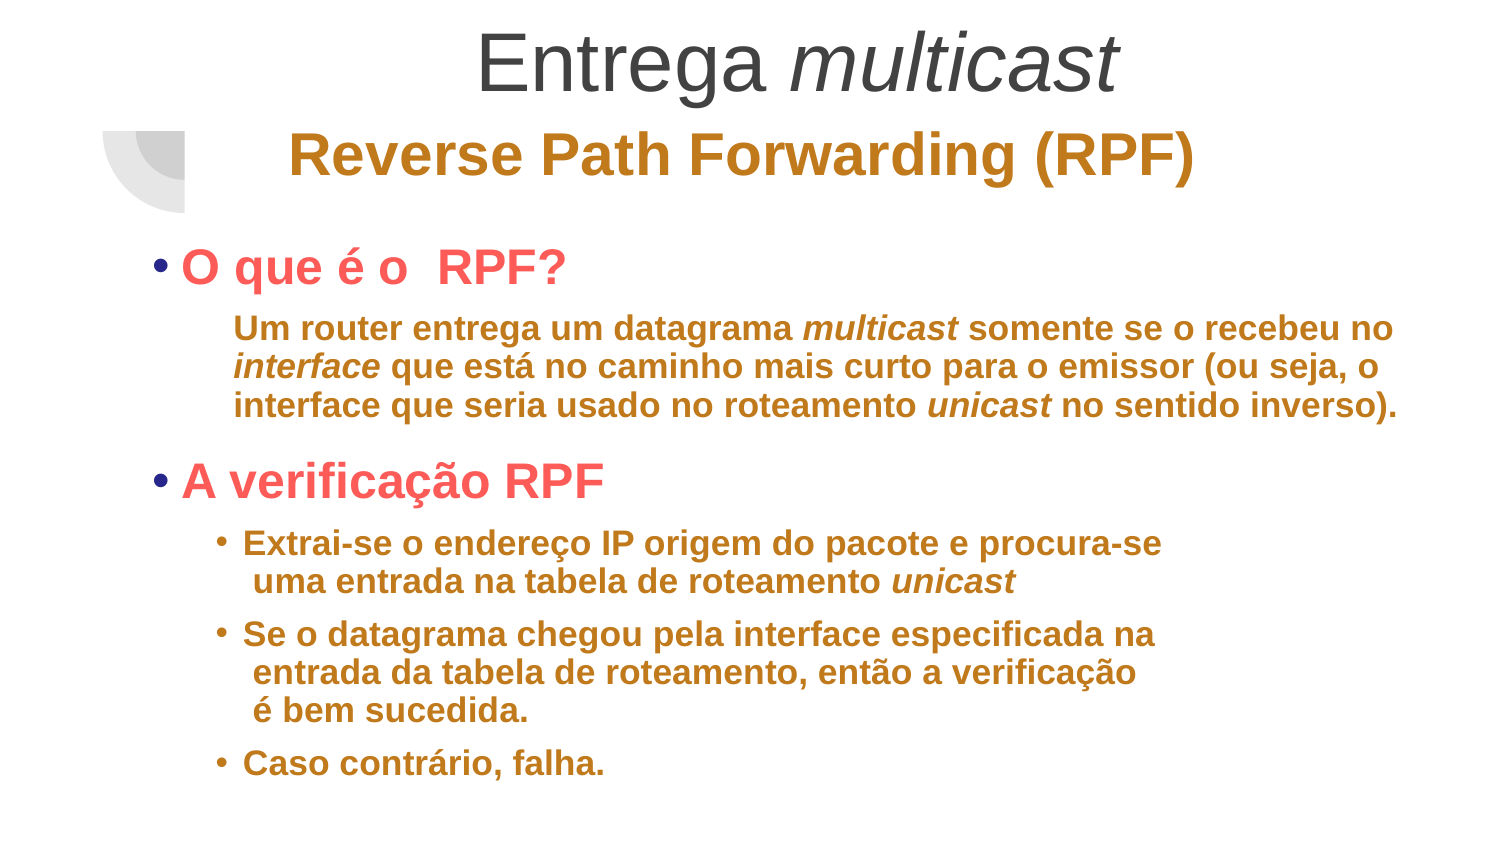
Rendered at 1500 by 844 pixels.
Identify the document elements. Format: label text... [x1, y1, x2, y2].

text_box O que é o RPF? Um router entrega um datagrama multicast somente se o recebeu no interface que está no caminho mais curto para o emissor (ou seja, o interface que seria usado no roteamento unicast no sentido inverso). A verificação RPF Extrai-se o endereço IP origem do pacote e procura-se uma entrada na tabela de roteamento unicast Se o datagrama chegou pela interface especificada na entrada da tabela de roteamento, então a verificação é bem sucedida. Caso contrário, falha. [112, 234, 1435, 790]
text_box Reverse Path Forwarding (RPF) [241, 106, 1244, 178]
title Entrega multicast [220, 0, 1374, 117]
